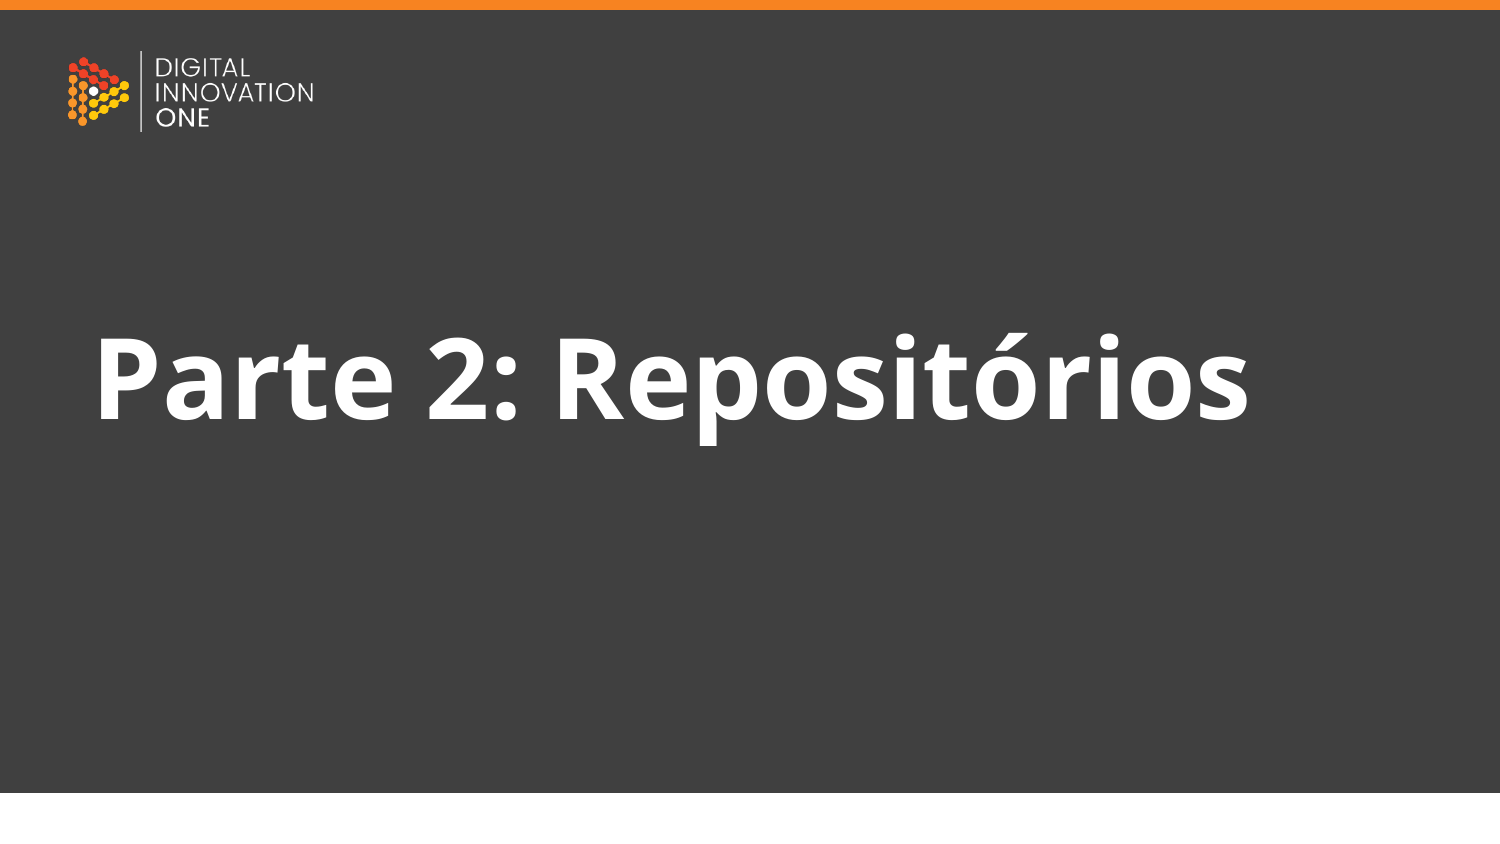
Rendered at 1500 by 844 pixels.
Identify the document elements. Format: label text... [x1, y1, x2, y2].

text_box [0, 0, 1500, 844]
text_box Parte 2: Repositórios [76, 250, 1475, 500]
picture [51, 42, 330, 140]
